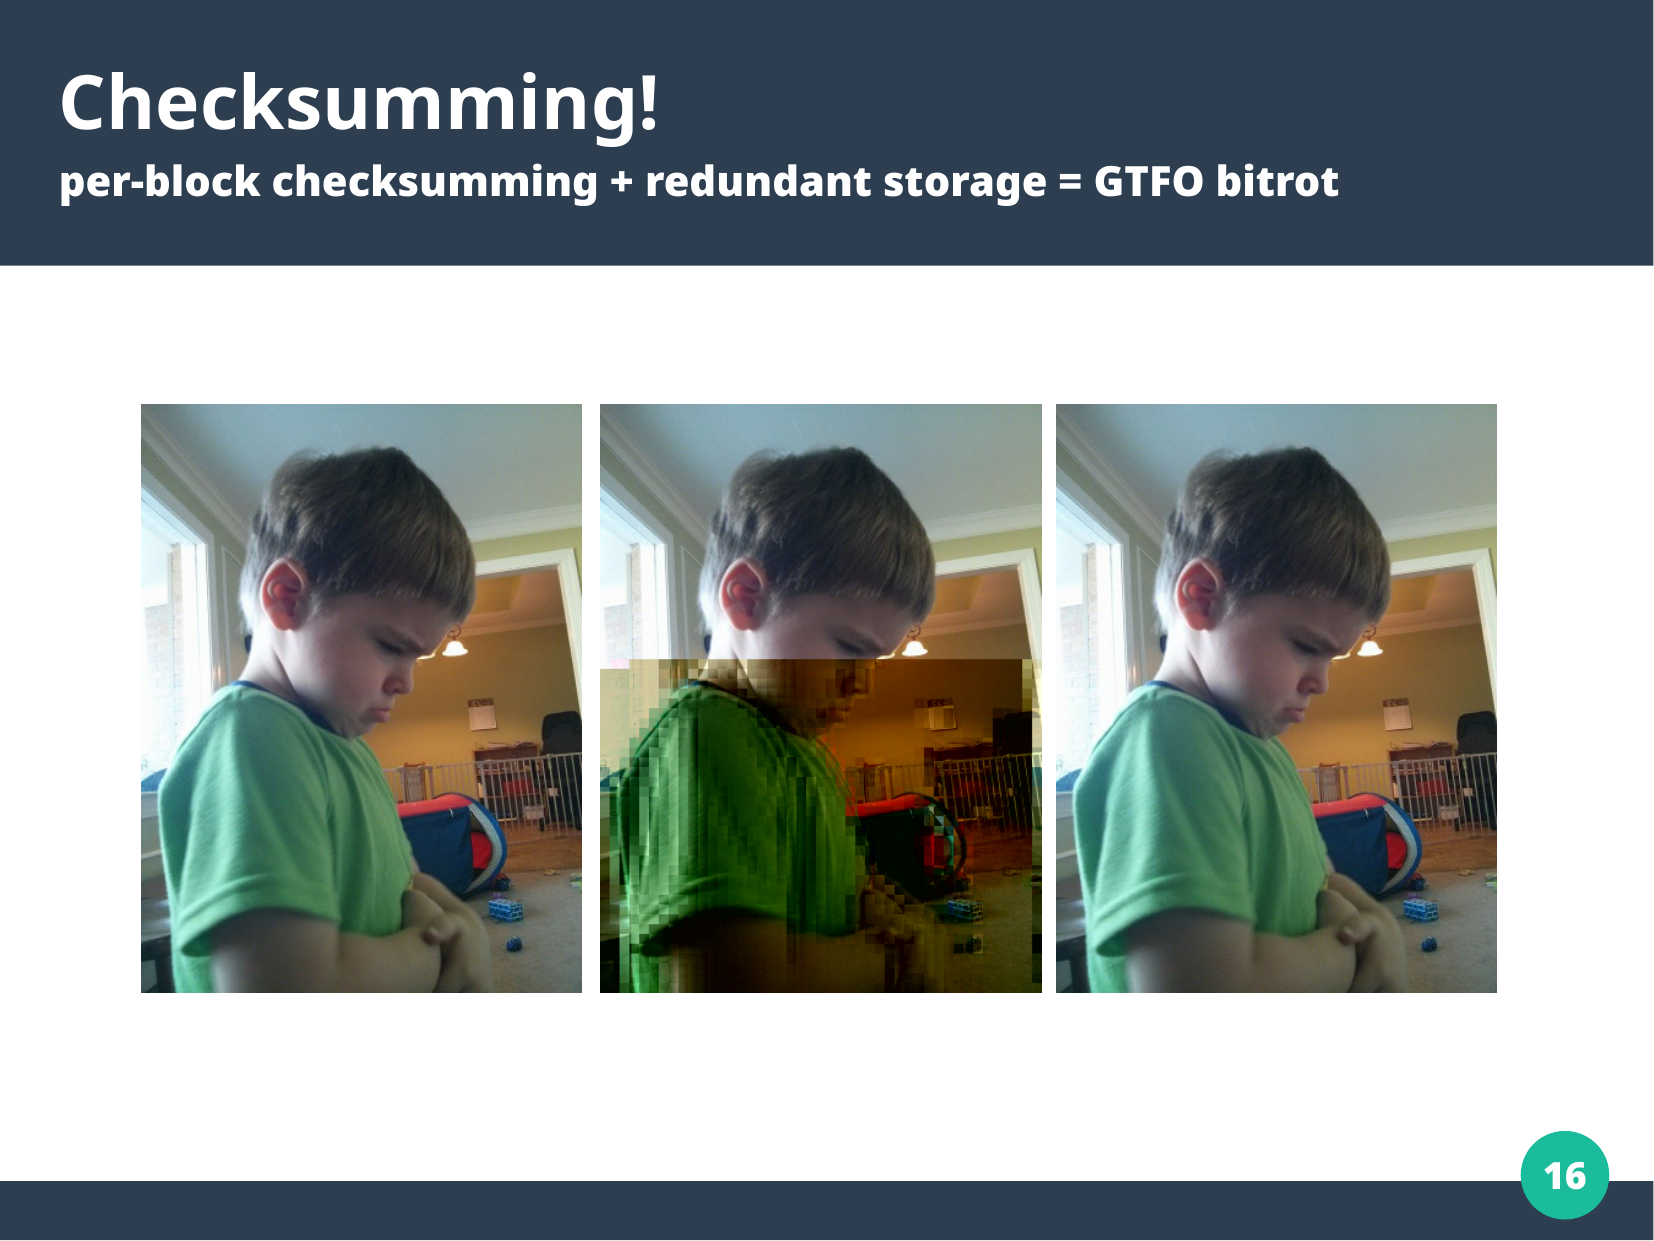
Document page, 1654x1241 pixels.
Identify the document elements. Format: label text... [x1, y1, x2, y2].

picture [600, 404, 1042, 993]
picture [141, 404, 582, 993]
title Checksumming! per-block checksumming + redundant storage = GTFO bitrot [59, 49, 1595, 207]
picture [1056, 404, 1497, 993]
